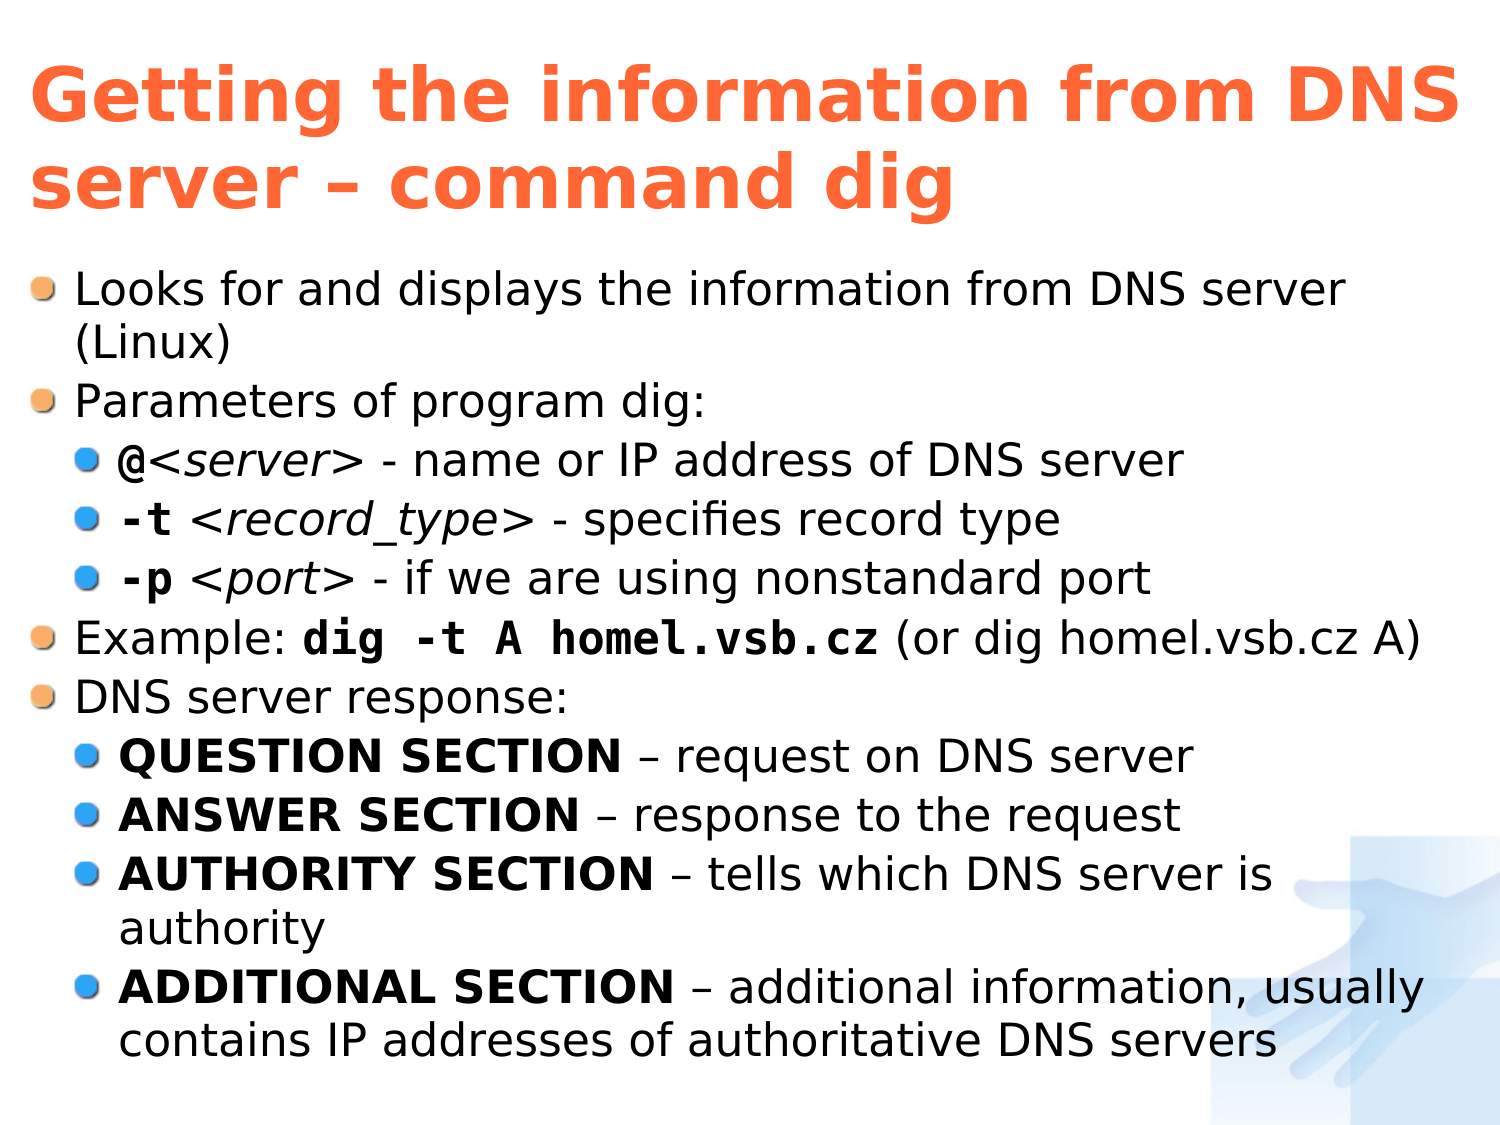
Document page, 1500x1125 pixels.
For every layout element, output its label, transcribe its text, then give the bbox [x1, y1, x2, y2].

picture [0, 0, 1500, 1125]
title Getting the information from DNS server – command dig [29, 21, 1477, 257]
list Looks for and displays the information from DNS server (Linux) Parameters of program dig: @<server> - name or IP address of DNS server -t <record_type> - specifies record type -p <port> - if we are using nonstandard port Example: dig -t A homel.vsb.cz (or dig homel.vsb.cz A) DNS server response: QUESTION SECTION – request on DNS server ANSWER SECTION – response to the request AUTHORITY SECTION – tells which DNS server is authority ADDITIONAL SECTION – additional information, usually contains IP addresses of authoritative DNS servers [29, 262, 1477, 1093]
